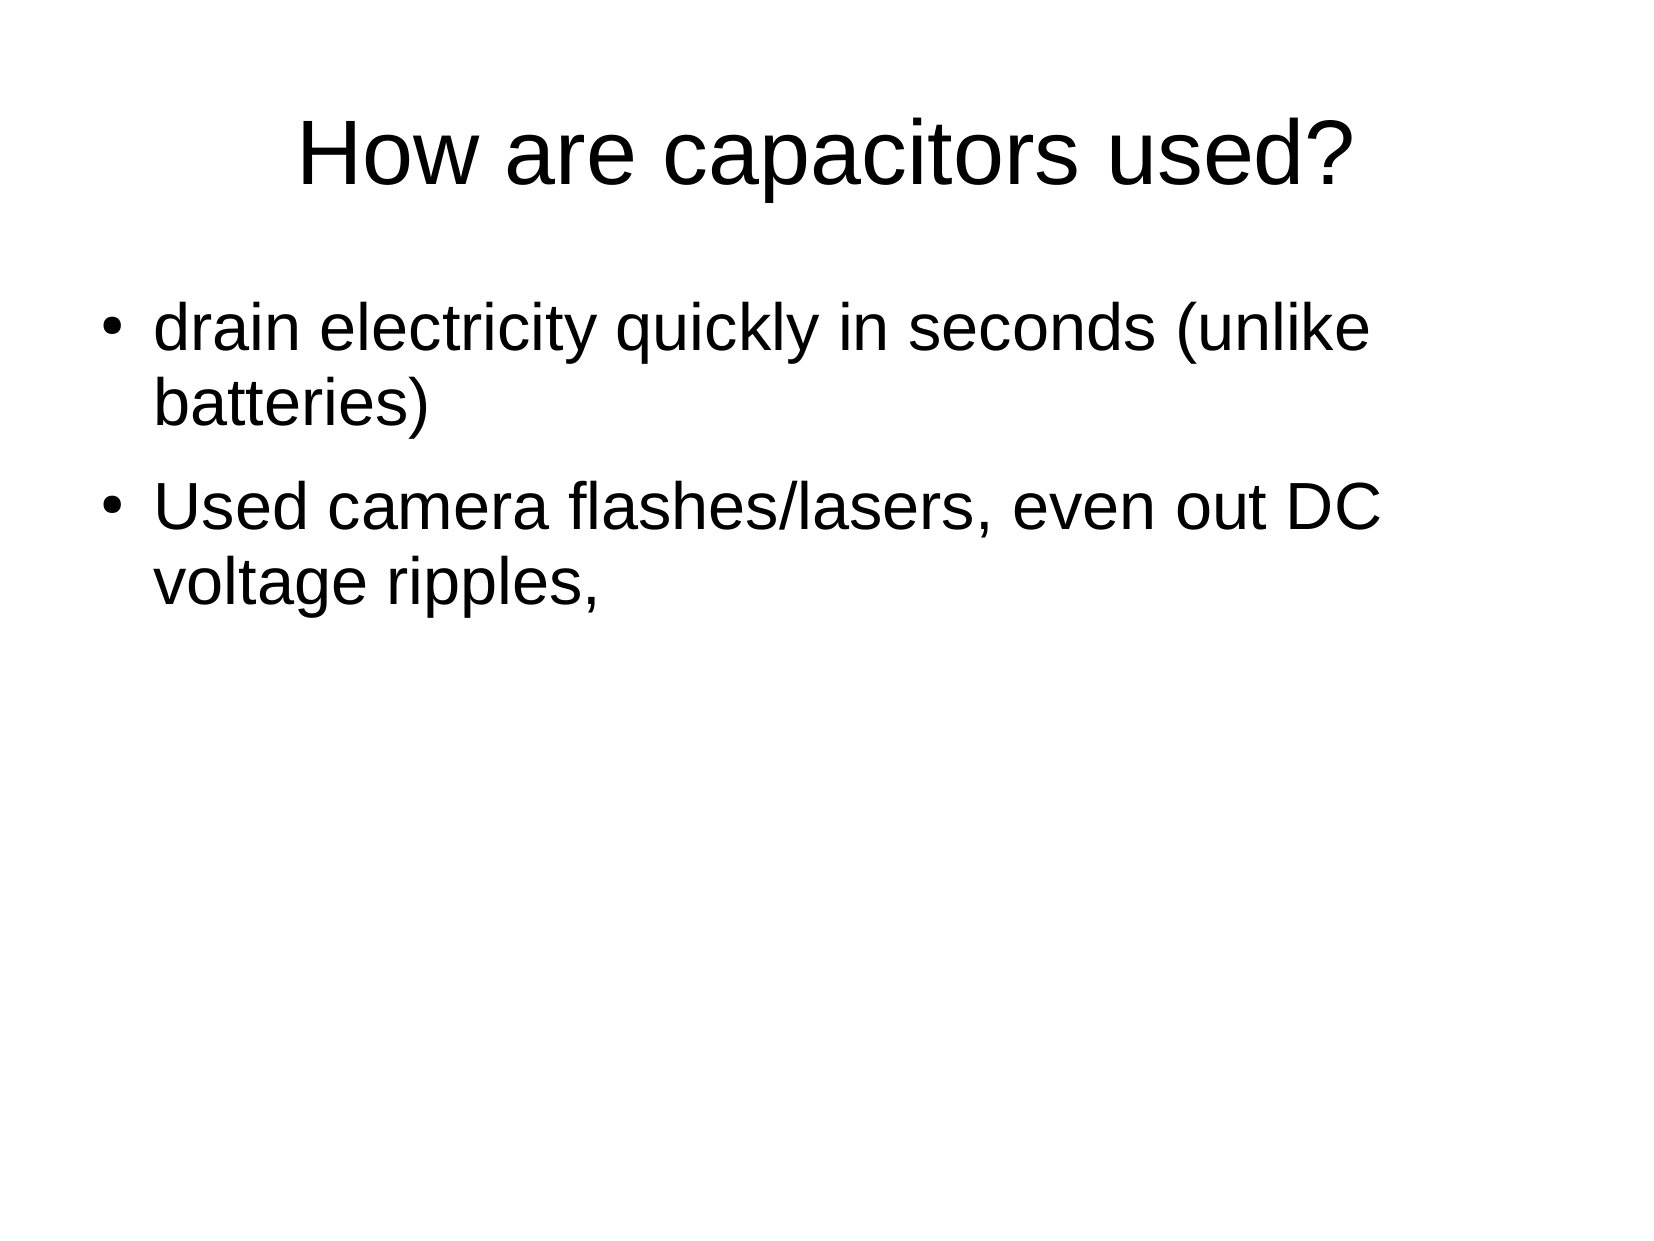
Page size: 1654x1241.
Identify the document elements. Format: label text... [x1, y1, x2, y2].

list drain electricity quickly in seconds (unlike batteries) Used camera flashes/lasers, even out DC voltage ripples, [82, 290, 1571, 1010]
title How are capacitors used? [82, 49, 1571, 257]
